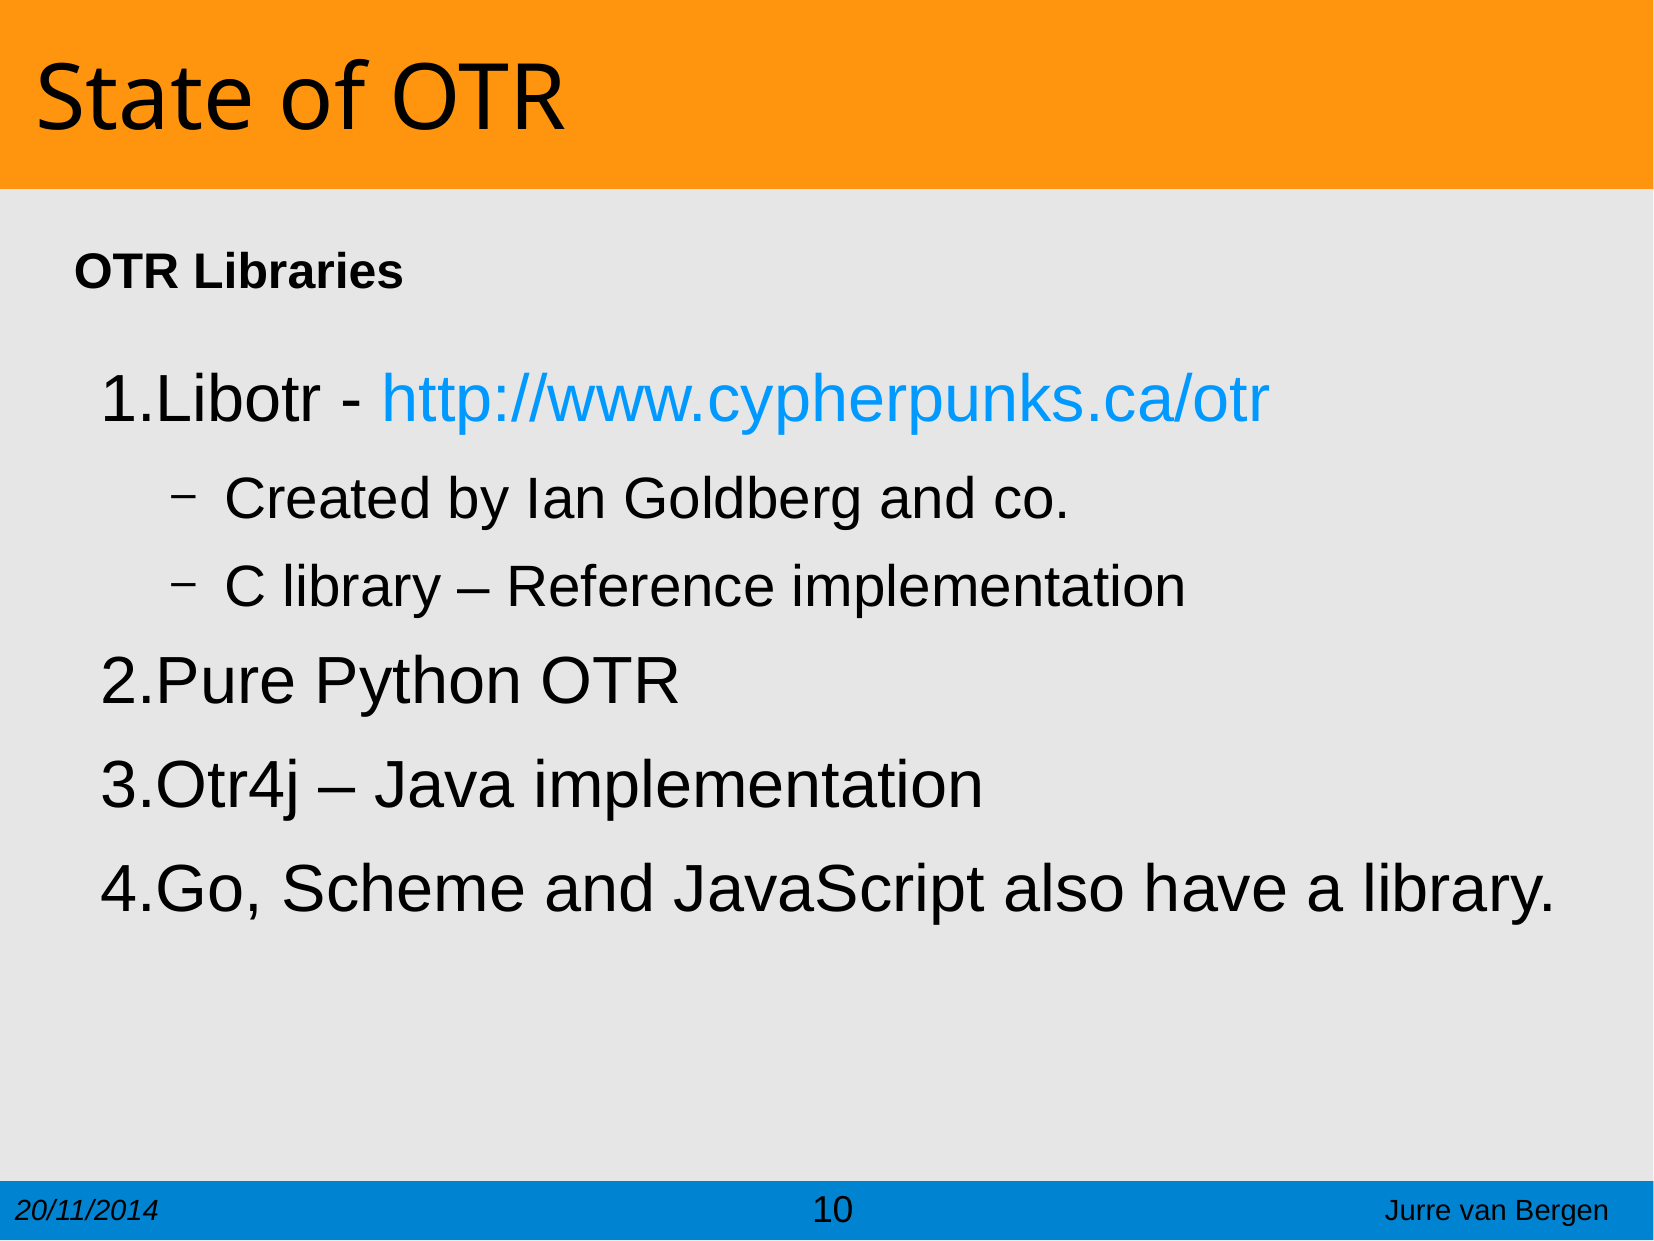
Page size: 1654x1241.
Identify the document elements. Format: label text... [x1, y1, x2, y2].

list Libotr - http://www.cypherpunks.ca/otr Created by Ian Goldberg and co. C library – Reference implementation Pure Python OTR Otr4j – Java implementation Go, Scheme and JavaScript also have a library. [82, 361, 1571, 1081]
title State of OTR [35, 0, 1185, 189]
text_box OTR Libraries [59, 236, 420, 307]
